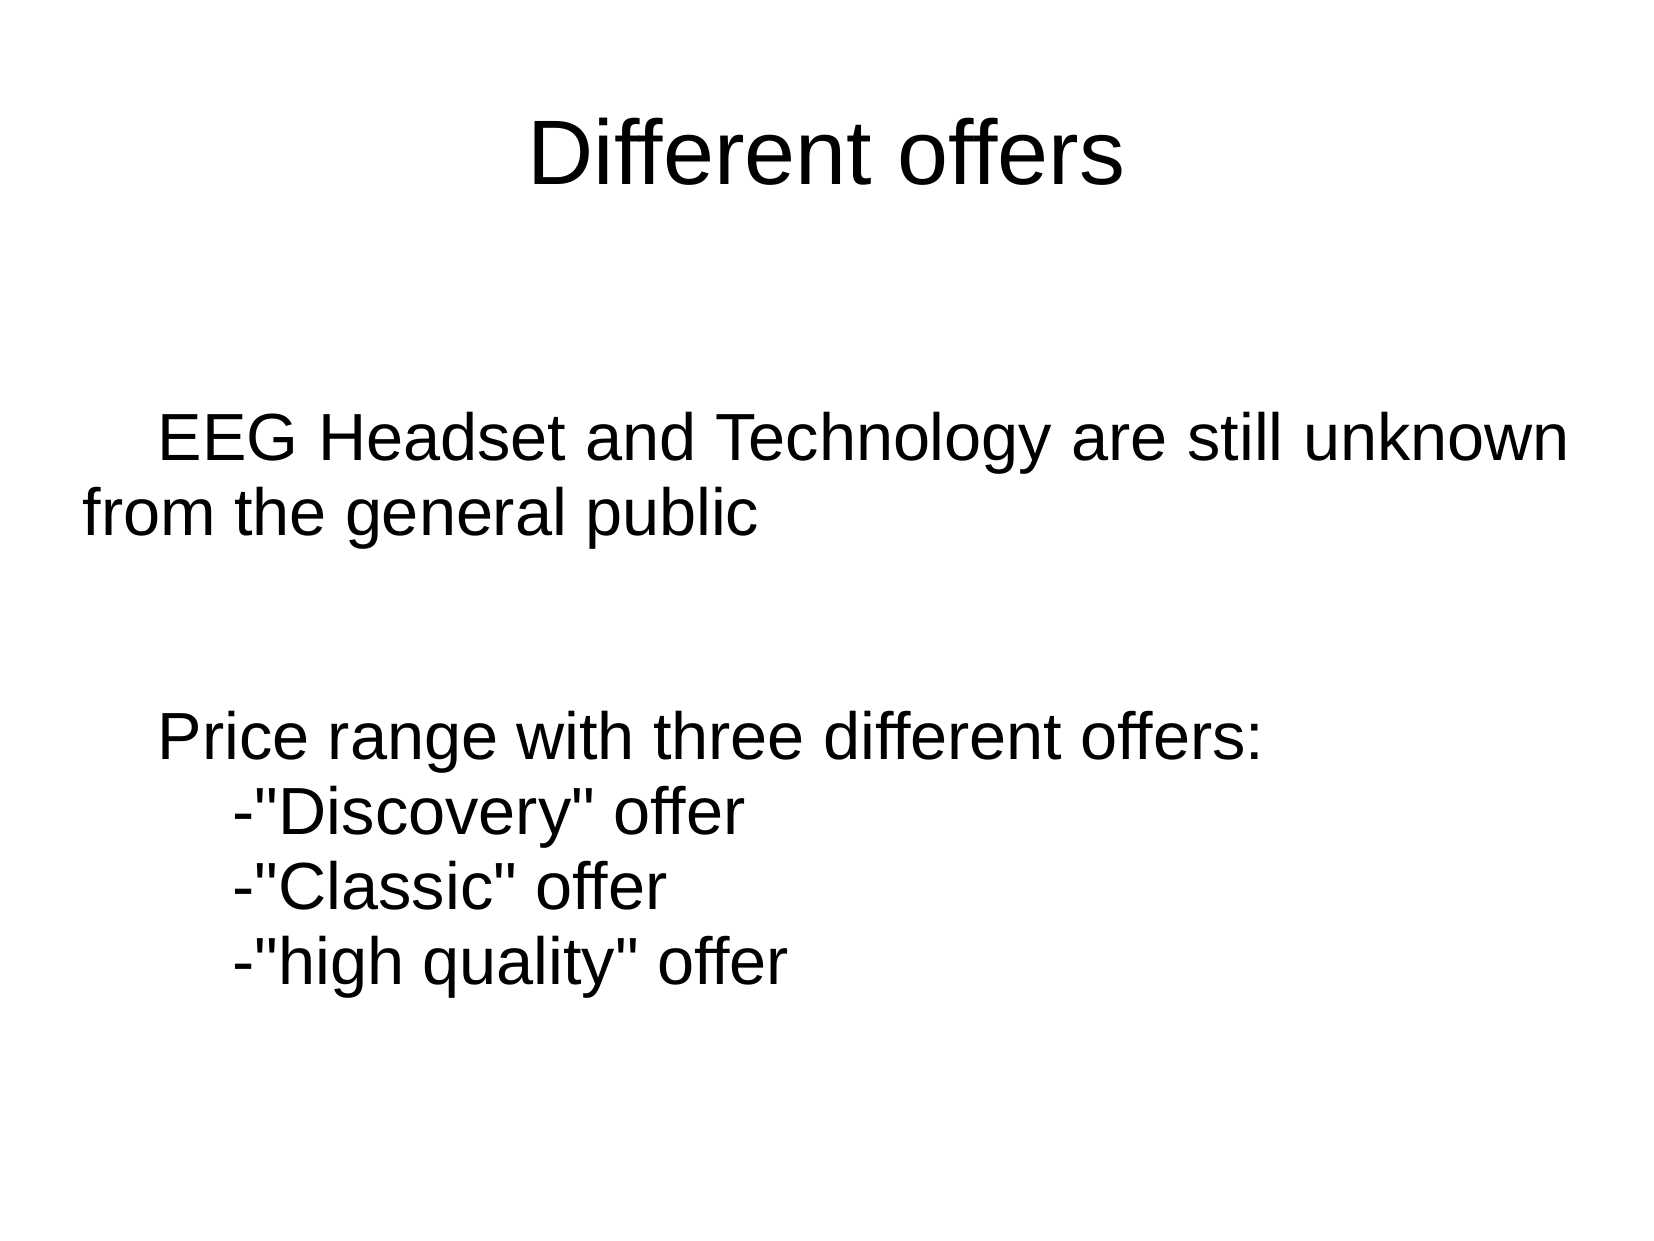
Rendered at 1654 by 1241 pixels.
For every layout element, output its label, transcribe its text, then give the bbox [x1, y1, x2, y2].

title Different offers [82, 49, 1571, 257]
subtitle EEG Headset and Technology are still unknown from the general public Price range with three different offers: -"Discovery" offer -"Classic" offer -"high quality" offer [82, 290, 1571, 1109]
